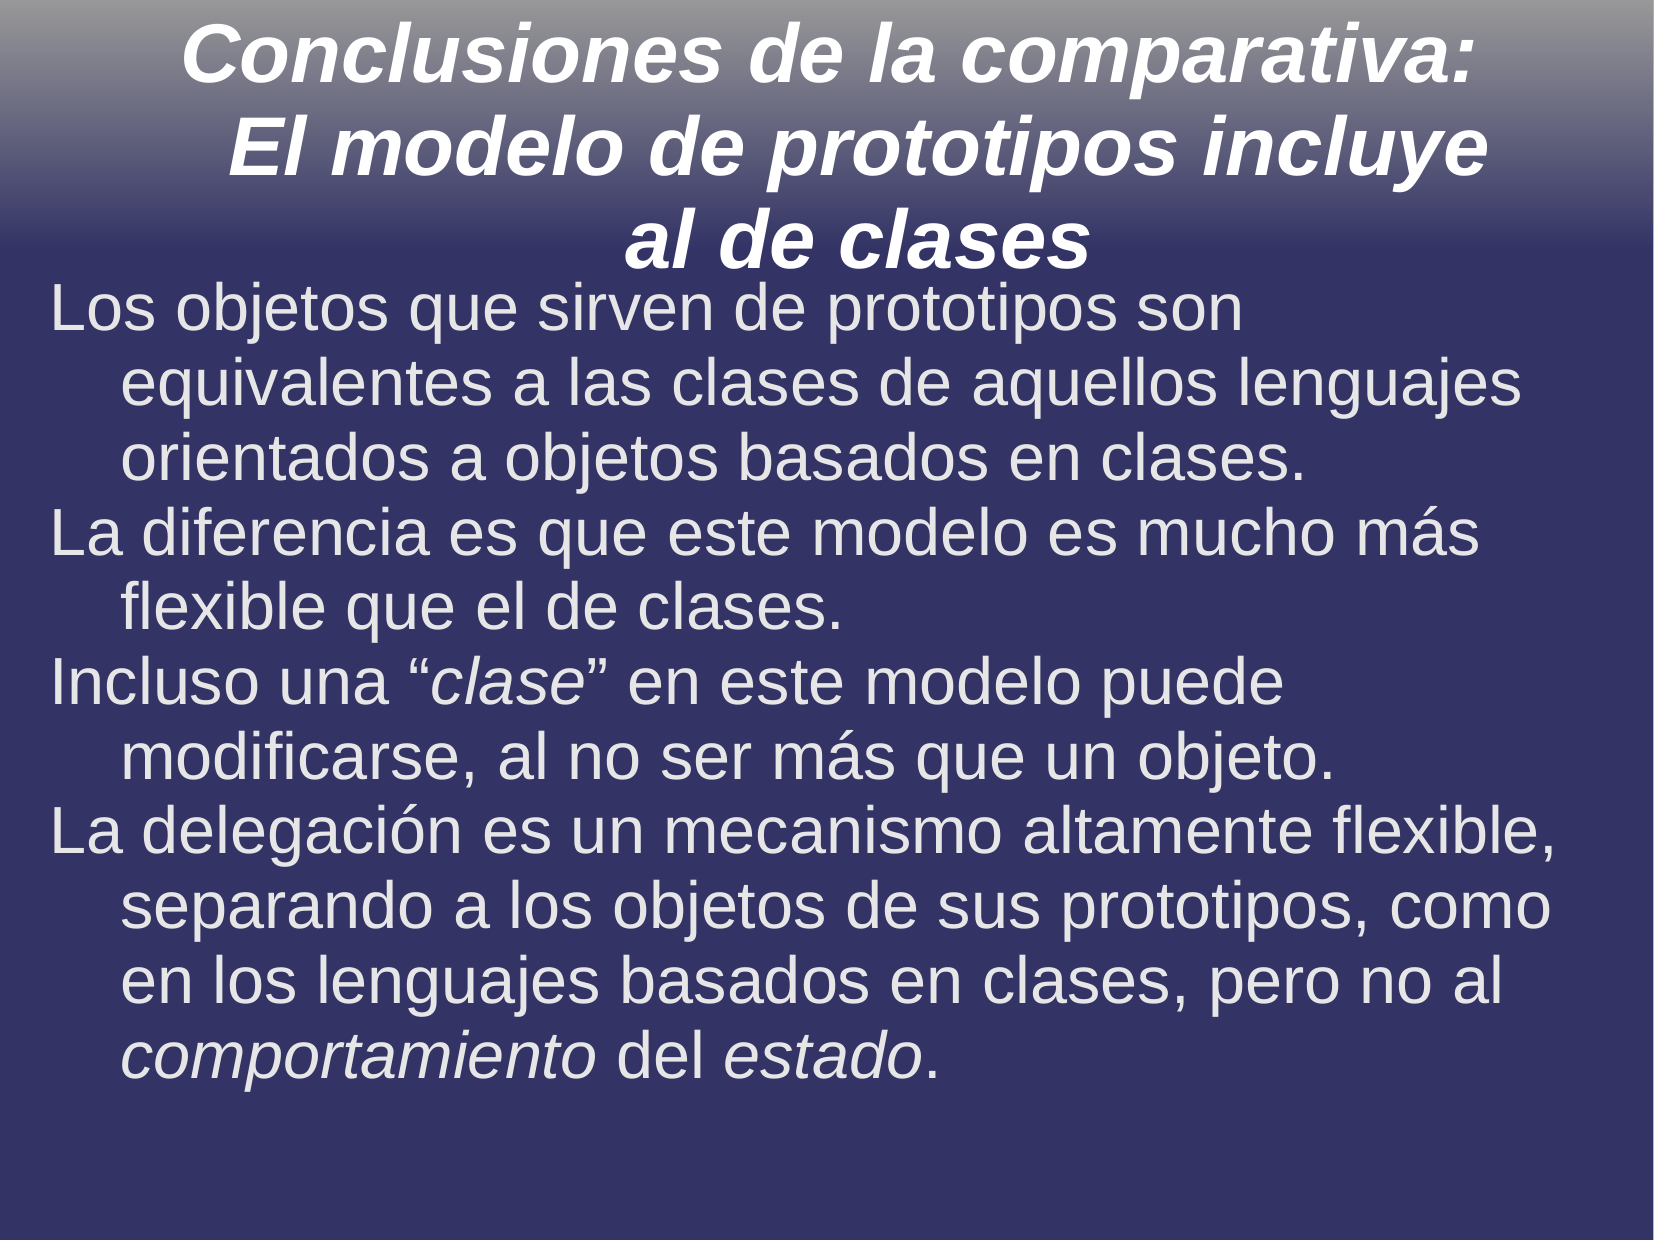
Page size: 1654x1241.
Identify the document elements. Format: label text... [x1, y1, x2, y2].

list Los objetos que sirven de prototipos son equivalentes a las clases de aquellos lenguajes orientados a objetos basados en clases. La diferencia es que este modelo es mucho más flexible que el de clases. Incluso una “clase” en este modelo puede modificarse, al no ser más que un objeto. La delegación es un mecanismo altamente flexible, separando a los objetos de sus prototipos, como en los lenguajes basados en clases, pero no al comportamiento del estado. [37, 270, 1615, 1207]
title Conclusiones de la comparativa: El modelo de prototipos incluye al de clases [123, 7, 1536, 270]
